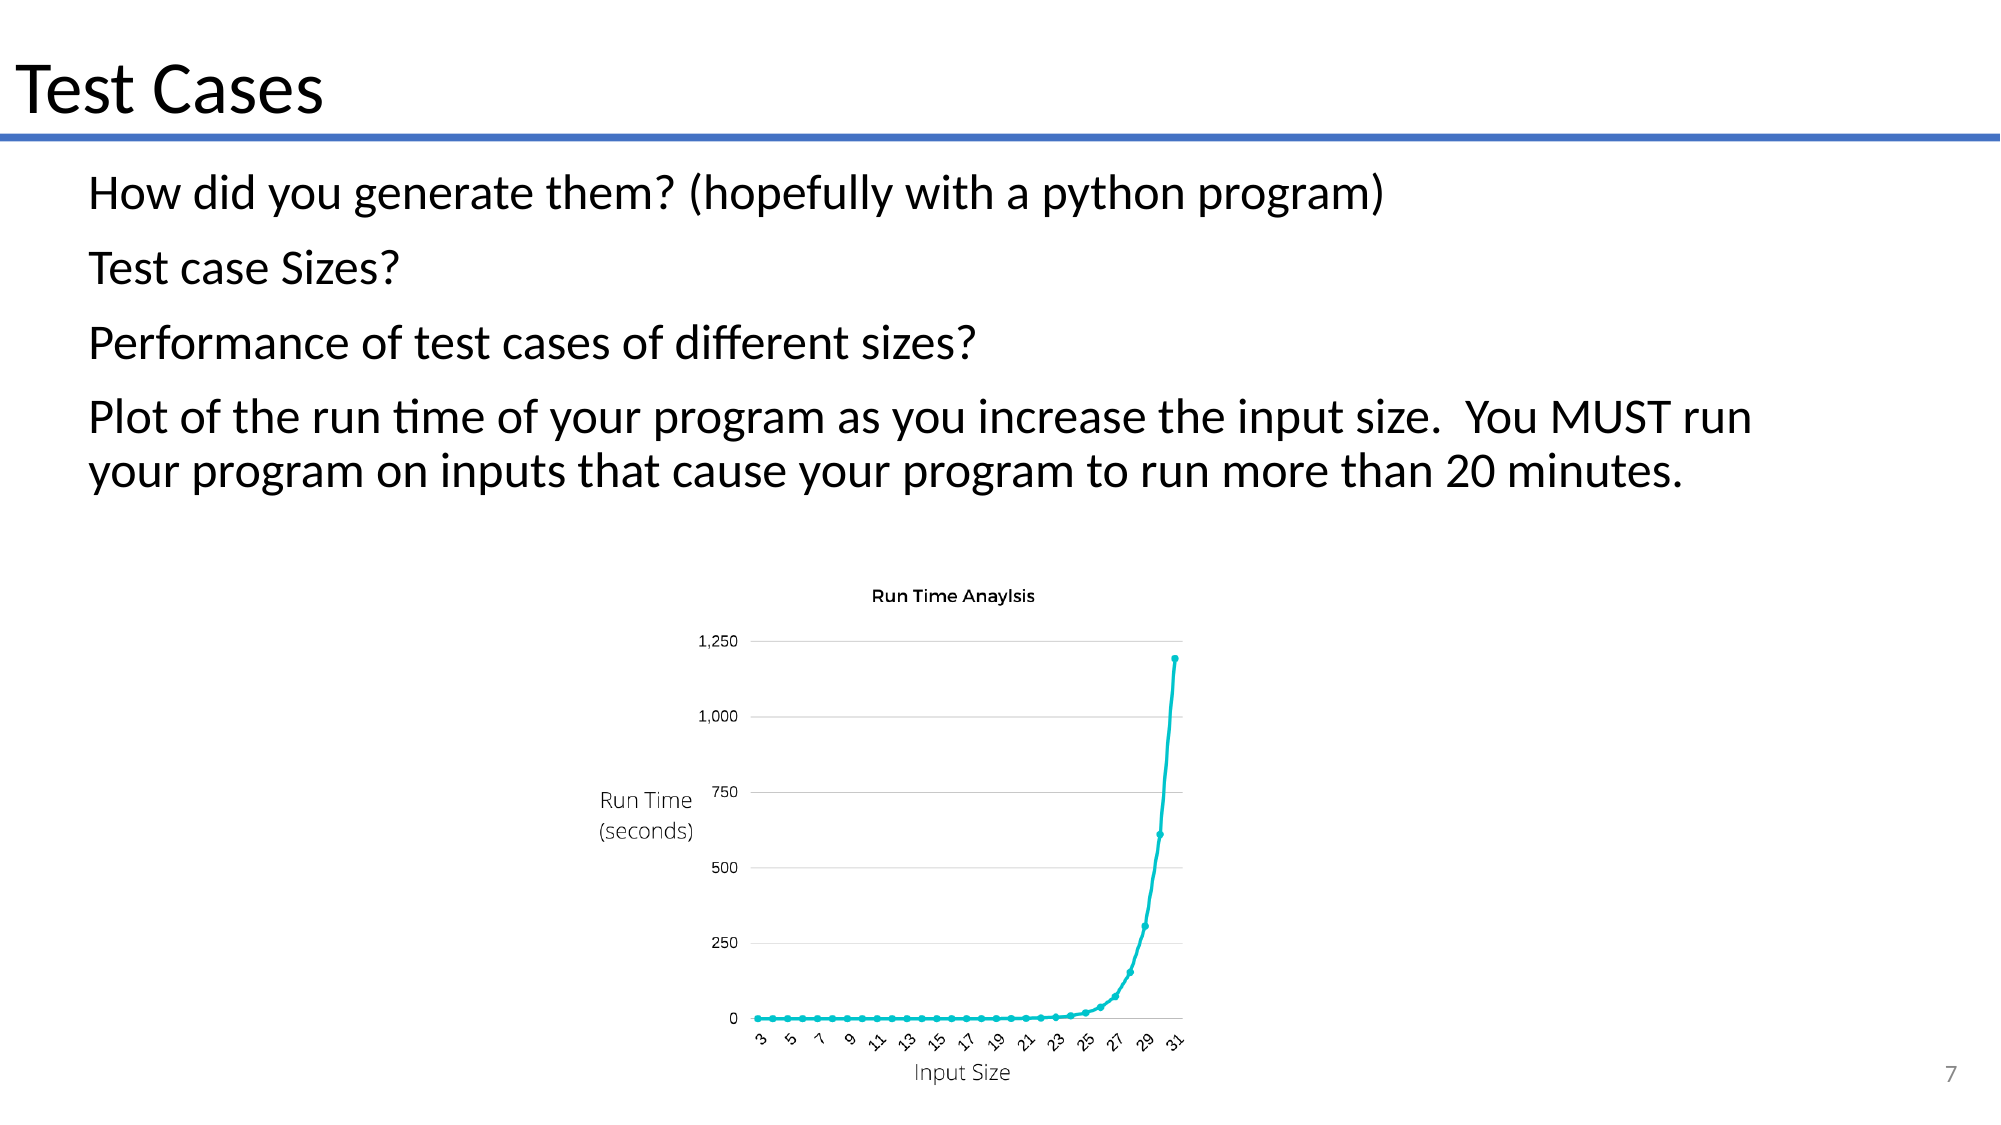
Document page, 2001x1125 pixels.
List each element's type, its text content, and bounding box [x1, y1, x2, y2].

text_box How did you generate them? (hopefully with a python program) Test case Sizes? Performance of test cases of different sizes? Plot of the run time of your program as you increase the input size. You MUST run your program on inputs that cause your program to run more than 20 minutes. [73, 158, 1833, 1043]
slide_number <number> [1870, 1042, 1973, 1103]
text_box Test Cases [0, 0, 2000, 133]
picture [569, 527, 1337, 1103]
